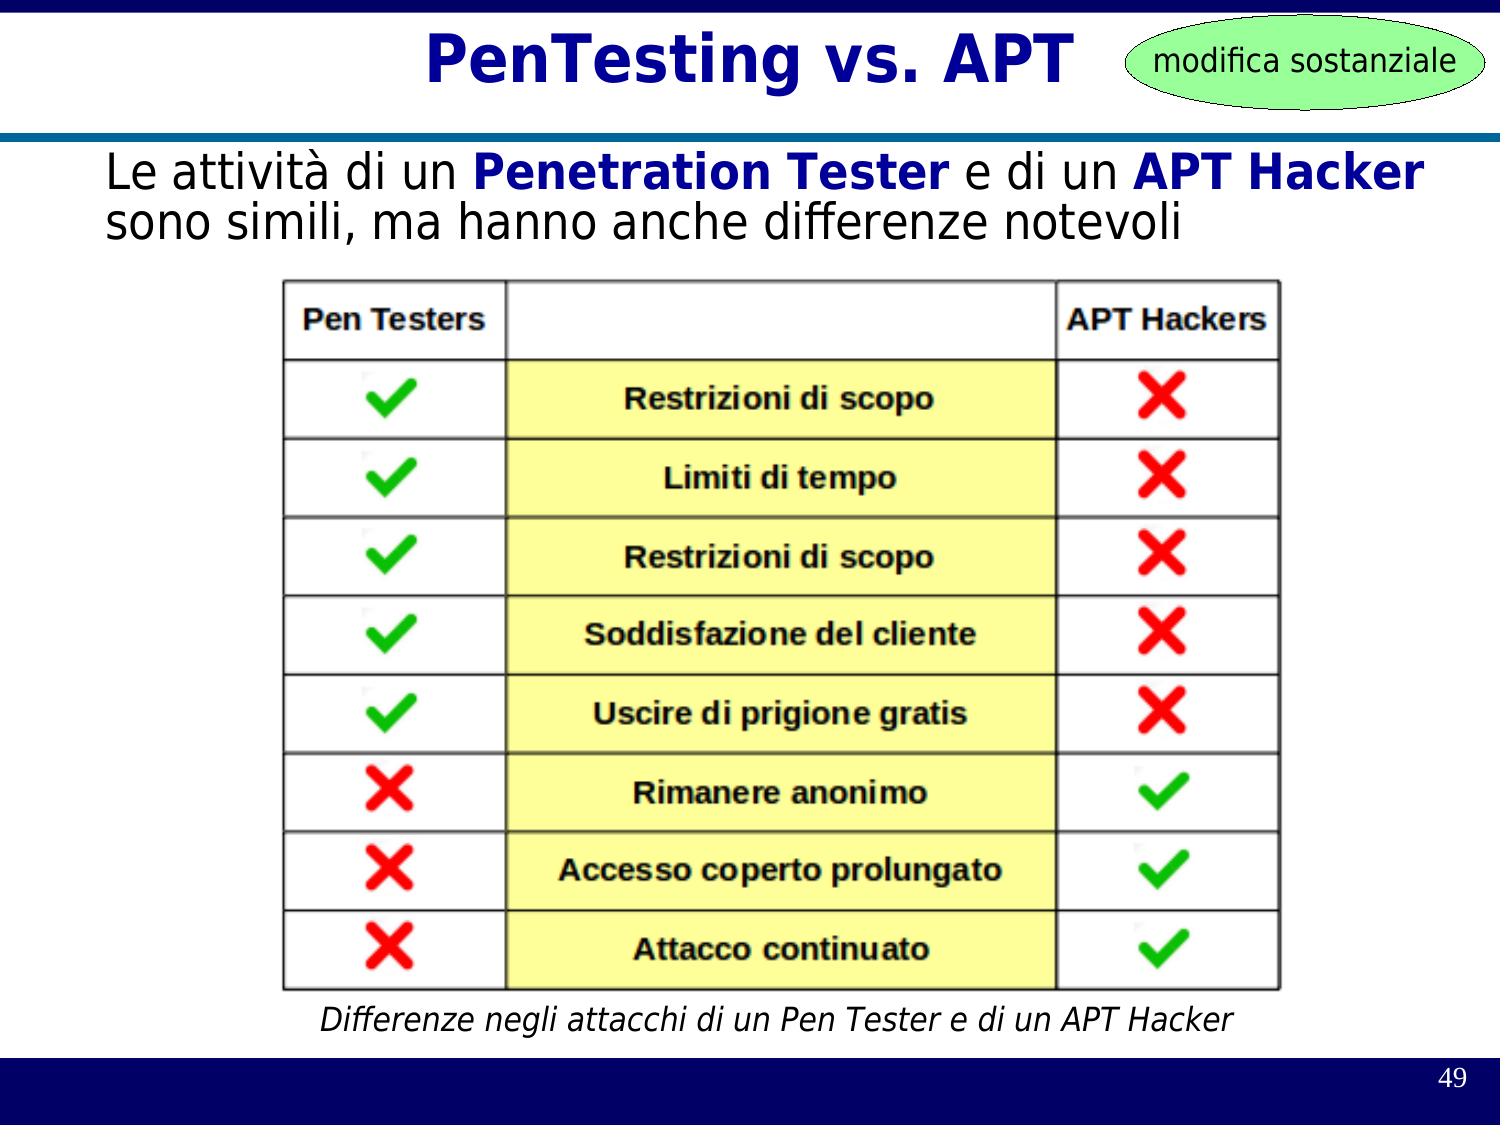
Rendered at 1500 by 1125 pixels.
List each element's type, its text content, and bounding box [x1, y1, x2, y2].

text_box Differenze negli attacchi di un Pen Tester e di un APT Hacker [319, 1005, 1231, 1044]
picture [272, 269, 1291, 998]
title PenTesting vs. APT [30, 0, 1471, 126]
list Le attività di un Penetration Tester e di un APT Hacker sono simili, ma hanno anche differenze notevoli [30, 149, 1471, 1021]
text_box modifica sostanziale [1125, 14, 1486, 111]
